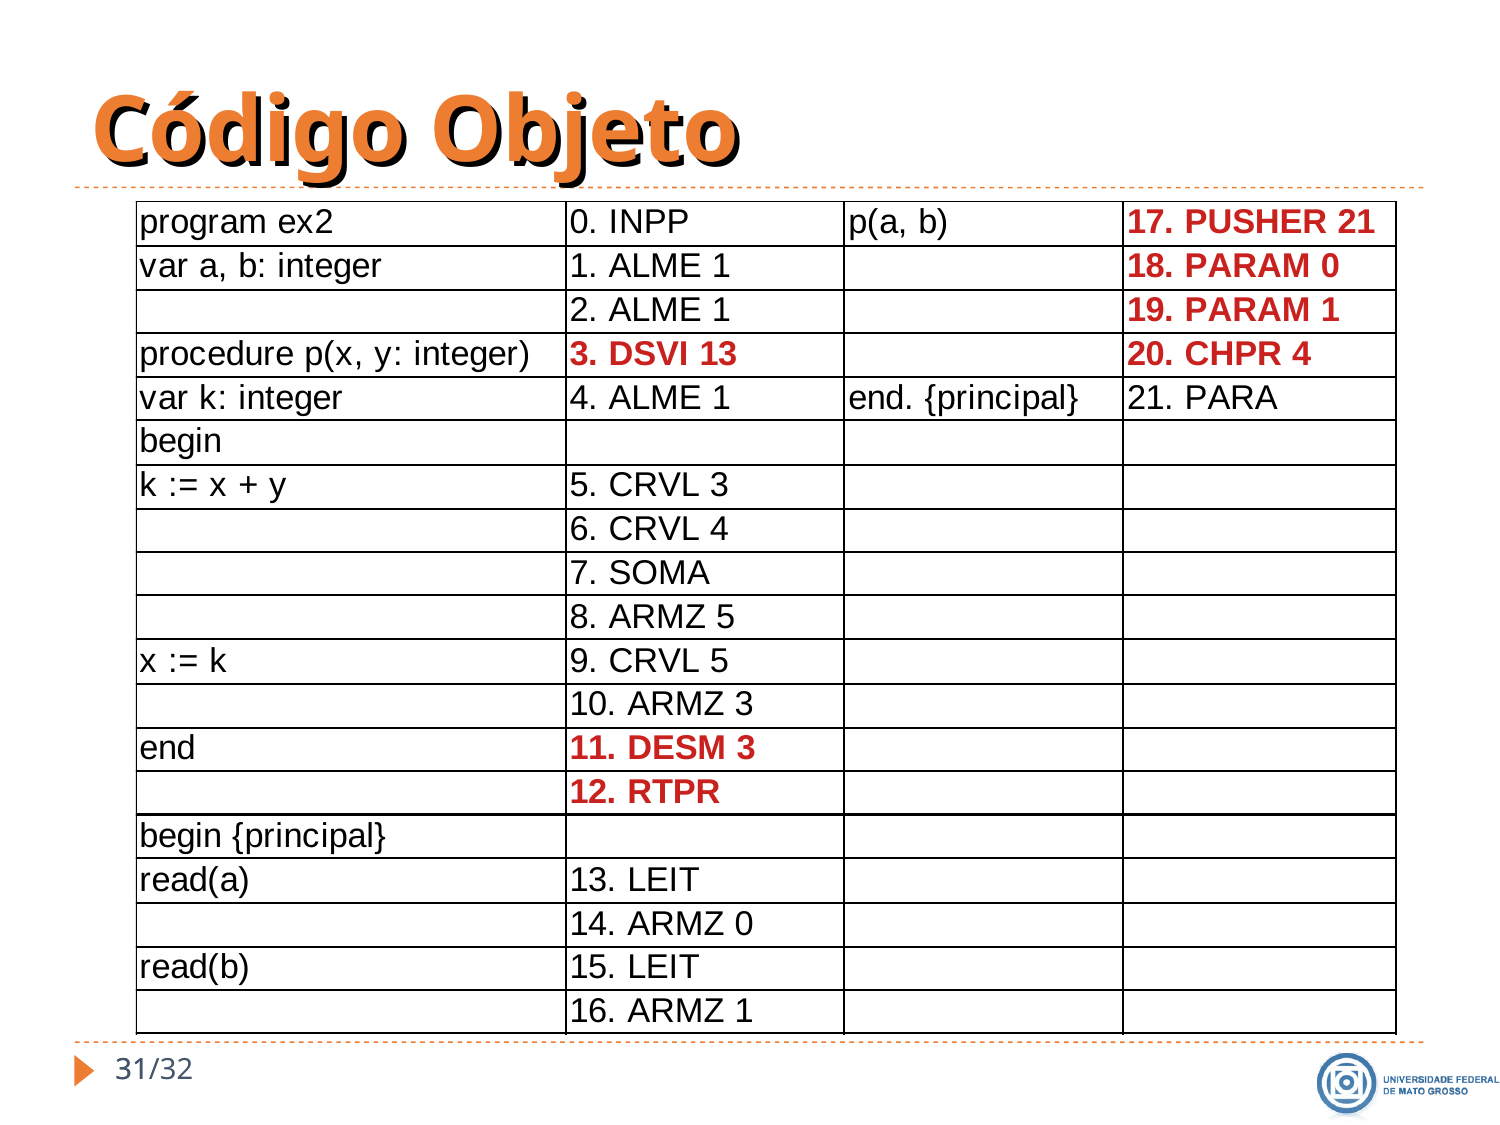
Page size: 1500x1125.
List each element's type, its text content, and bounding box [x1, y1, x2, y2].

chart [135, 201, 1400, 1039]
picture [1311, 1048, 1500, 1122]
text_box <número> [100, 1042, 426, 1103]
title Código Objeto [75, 24, 1426, 188]
